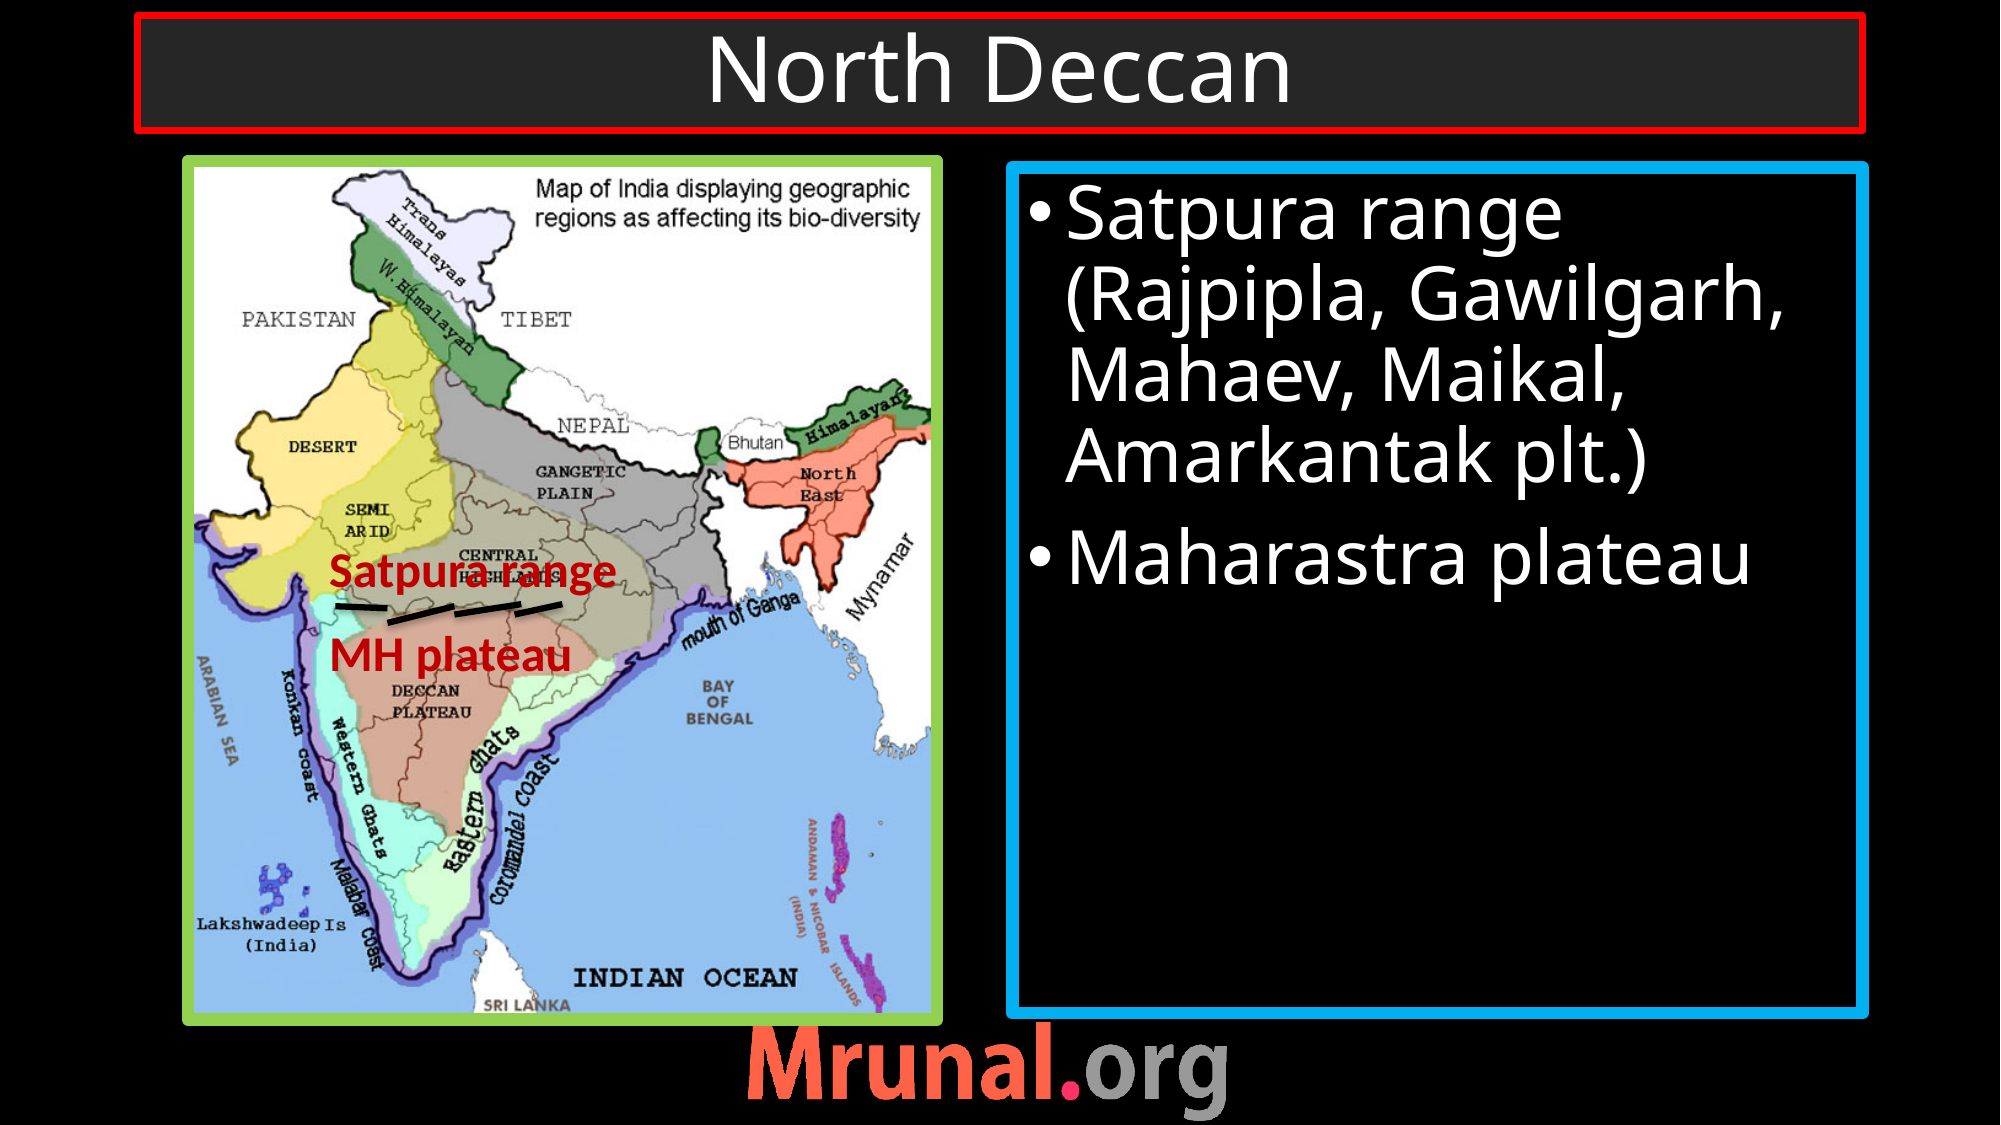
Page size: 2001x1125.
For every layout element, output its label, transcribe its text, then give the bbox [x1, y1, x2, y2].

picture [194, 167, 931, 1014]
list Satpura range (Rajpipla, Gawilgarh, Mahaev, Maikal, Amarkantak plt.) Maharastra plateau [1012, 167, 1863, 1014]
picture [741, 1005, 1230, 1125]
text_box Satpura range [314, 530, 662, 606]
text_box MH plateau [314, 613, 662, 689]
title North Deccan [137, 15, 1863, 131]
